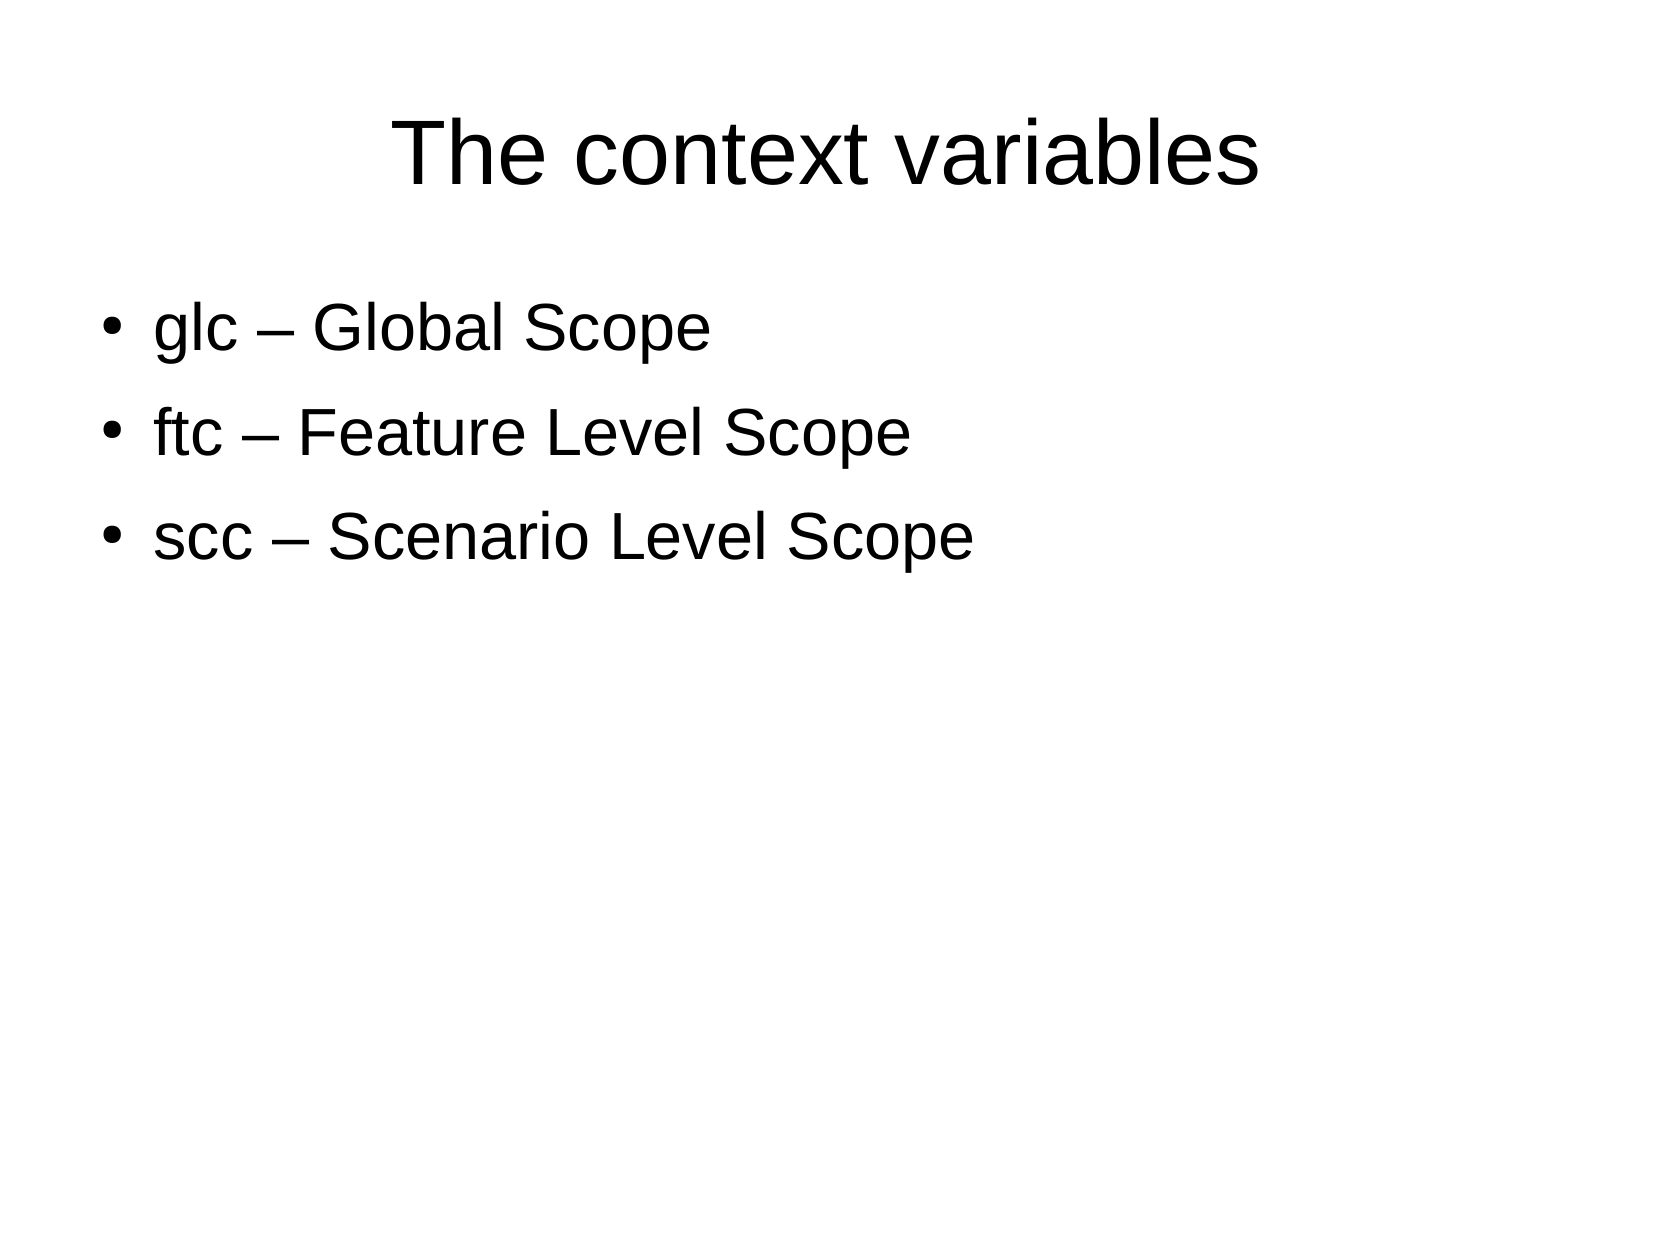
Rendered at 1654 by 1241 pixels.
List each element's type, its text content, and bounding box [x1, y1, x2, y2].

title The context variables [82, 49, 1571, 257]
list glc – Global Scope ftc – Feature Level Scope scc – Scenario Level Scope [82, 290, 1571, 1109]
